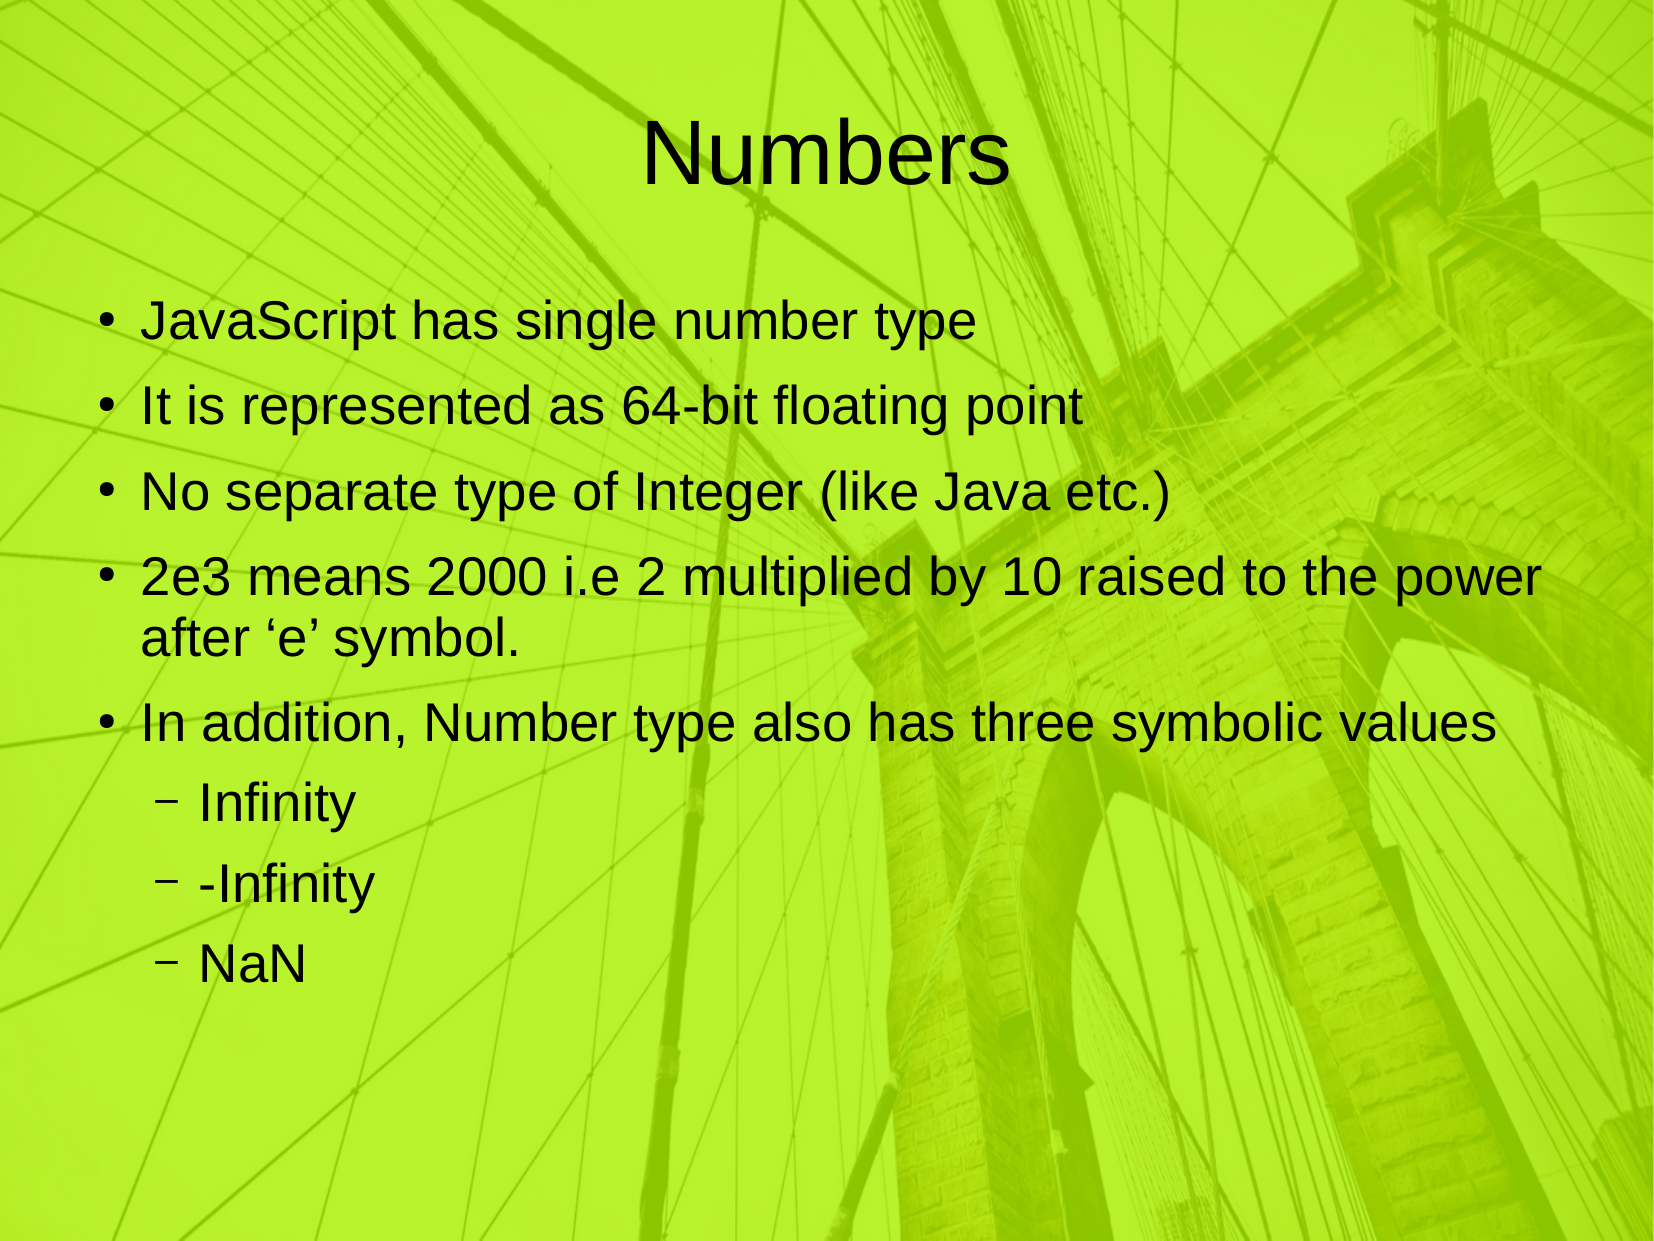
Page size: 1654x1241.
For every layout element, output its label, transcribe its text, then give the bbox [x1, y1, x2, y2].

picture [0, 0, 1654, 1241]
title Numbers [82, 49, 1571, 257]
list JavaScript has single number type It is represented as 64-bit floating point No separate type of Integer (like Java etc.) 2e3 means 2000 i.e 2 multiplied by 10 raised to the power after ‘e’ symbol. In addition, Number type also has three symbolic values Infinity -Infinity NaN [82, 290, 1571, 1010]
